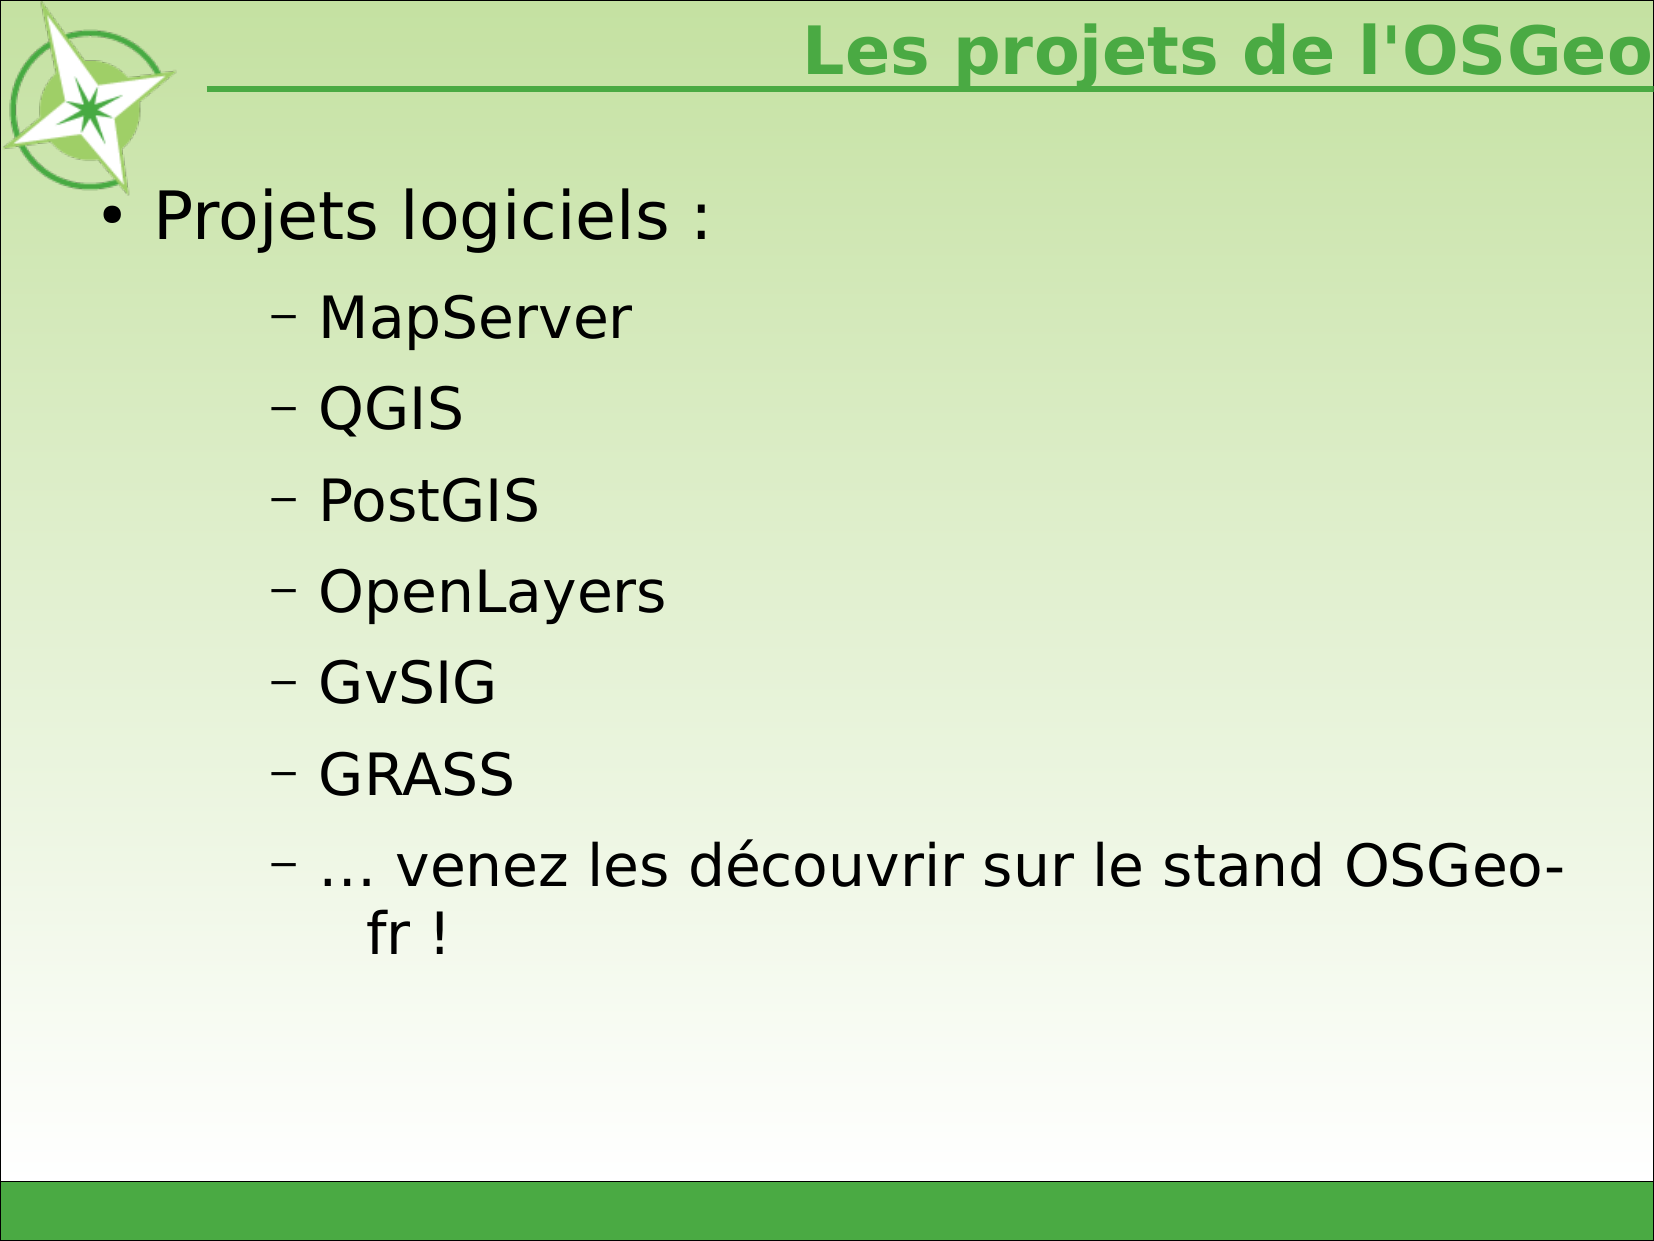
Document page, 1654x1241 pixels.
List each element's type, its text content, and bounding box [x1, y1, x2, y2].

title Les projets de l'OSGeo [165, 2, 1654, 101]
picture [2, 0, 178, 197]
list Projets logiciels : MapServer QGIS PostGIS OpenLayers GvSIG GRASS … venez les découvrir sur le stand OSGeo-fr ! [82, 177, 1571, 1109]
